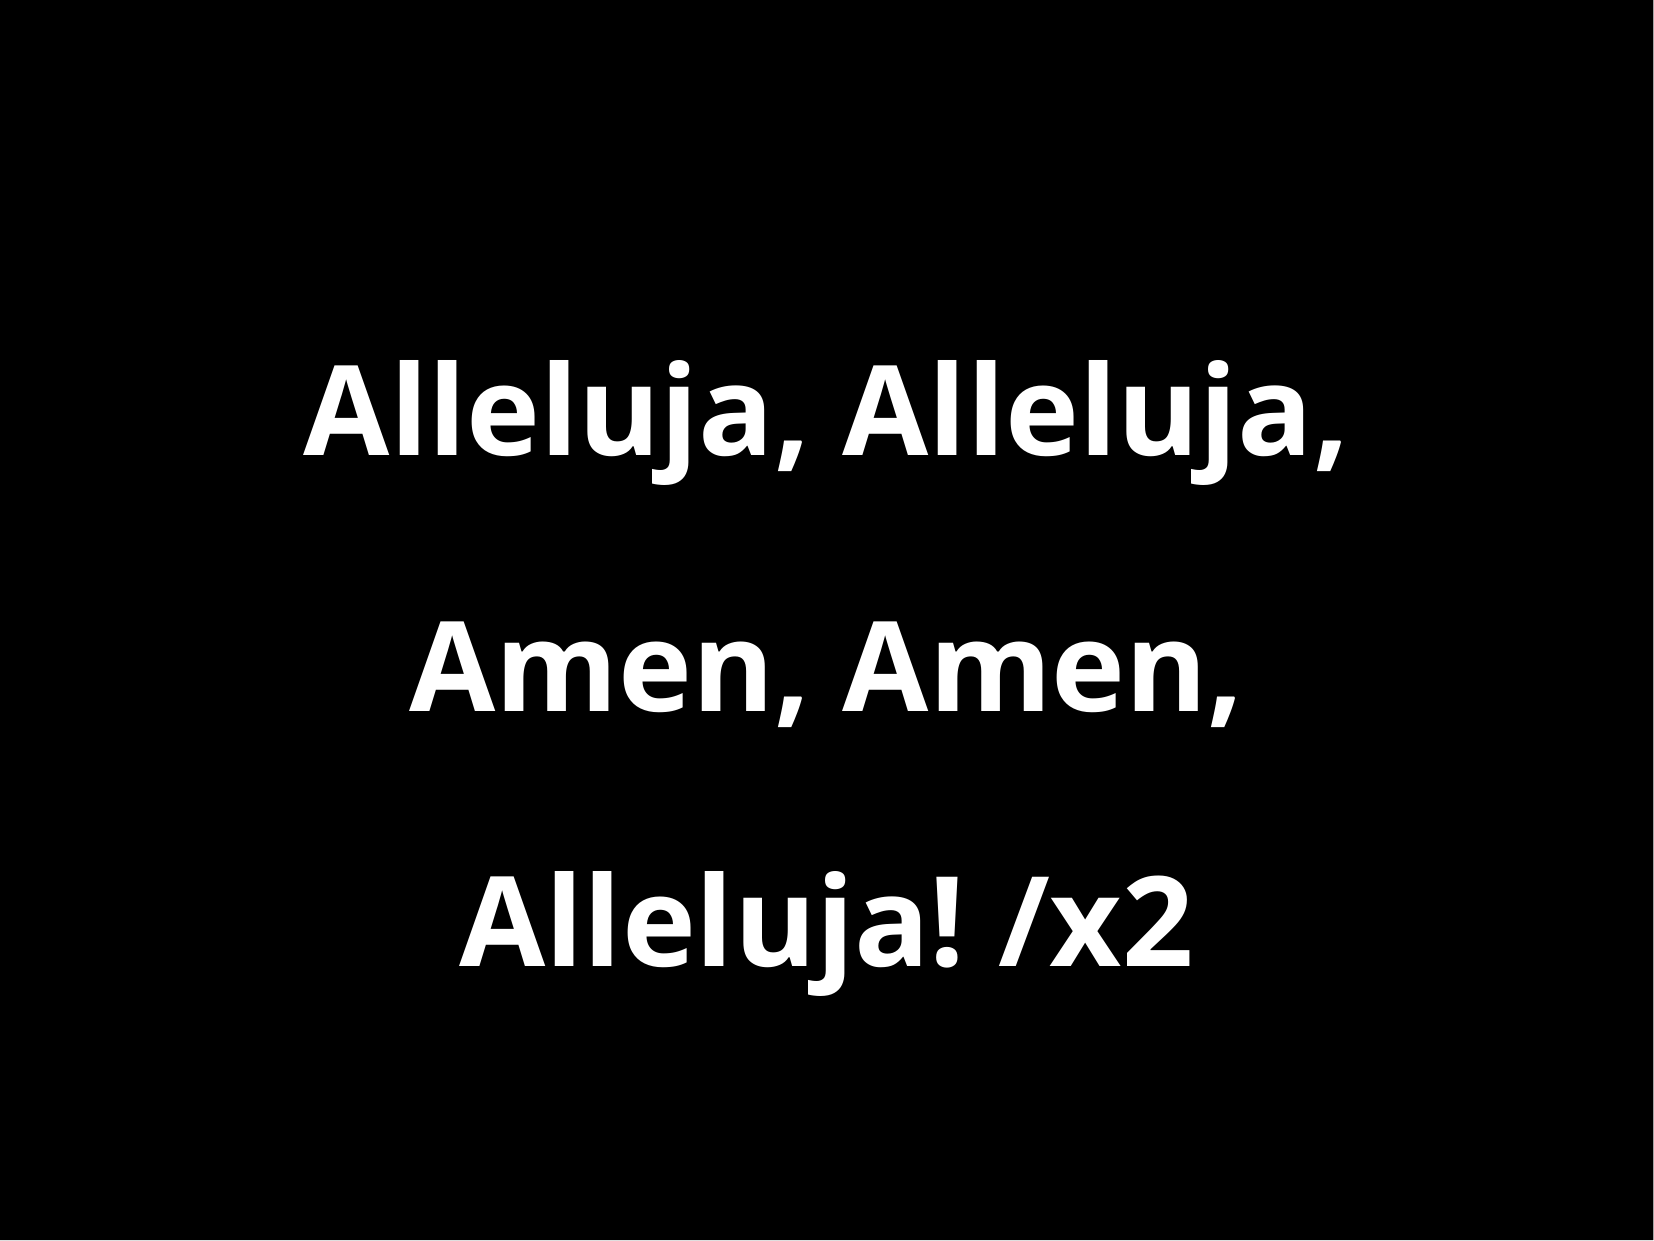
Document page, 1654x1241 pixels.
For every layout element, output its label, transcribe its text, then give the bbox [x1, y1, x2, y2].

title Alleluja, Alleluja, Amen, Amen, Alleluja! /x2 [0, 0, 1654, 1241]
